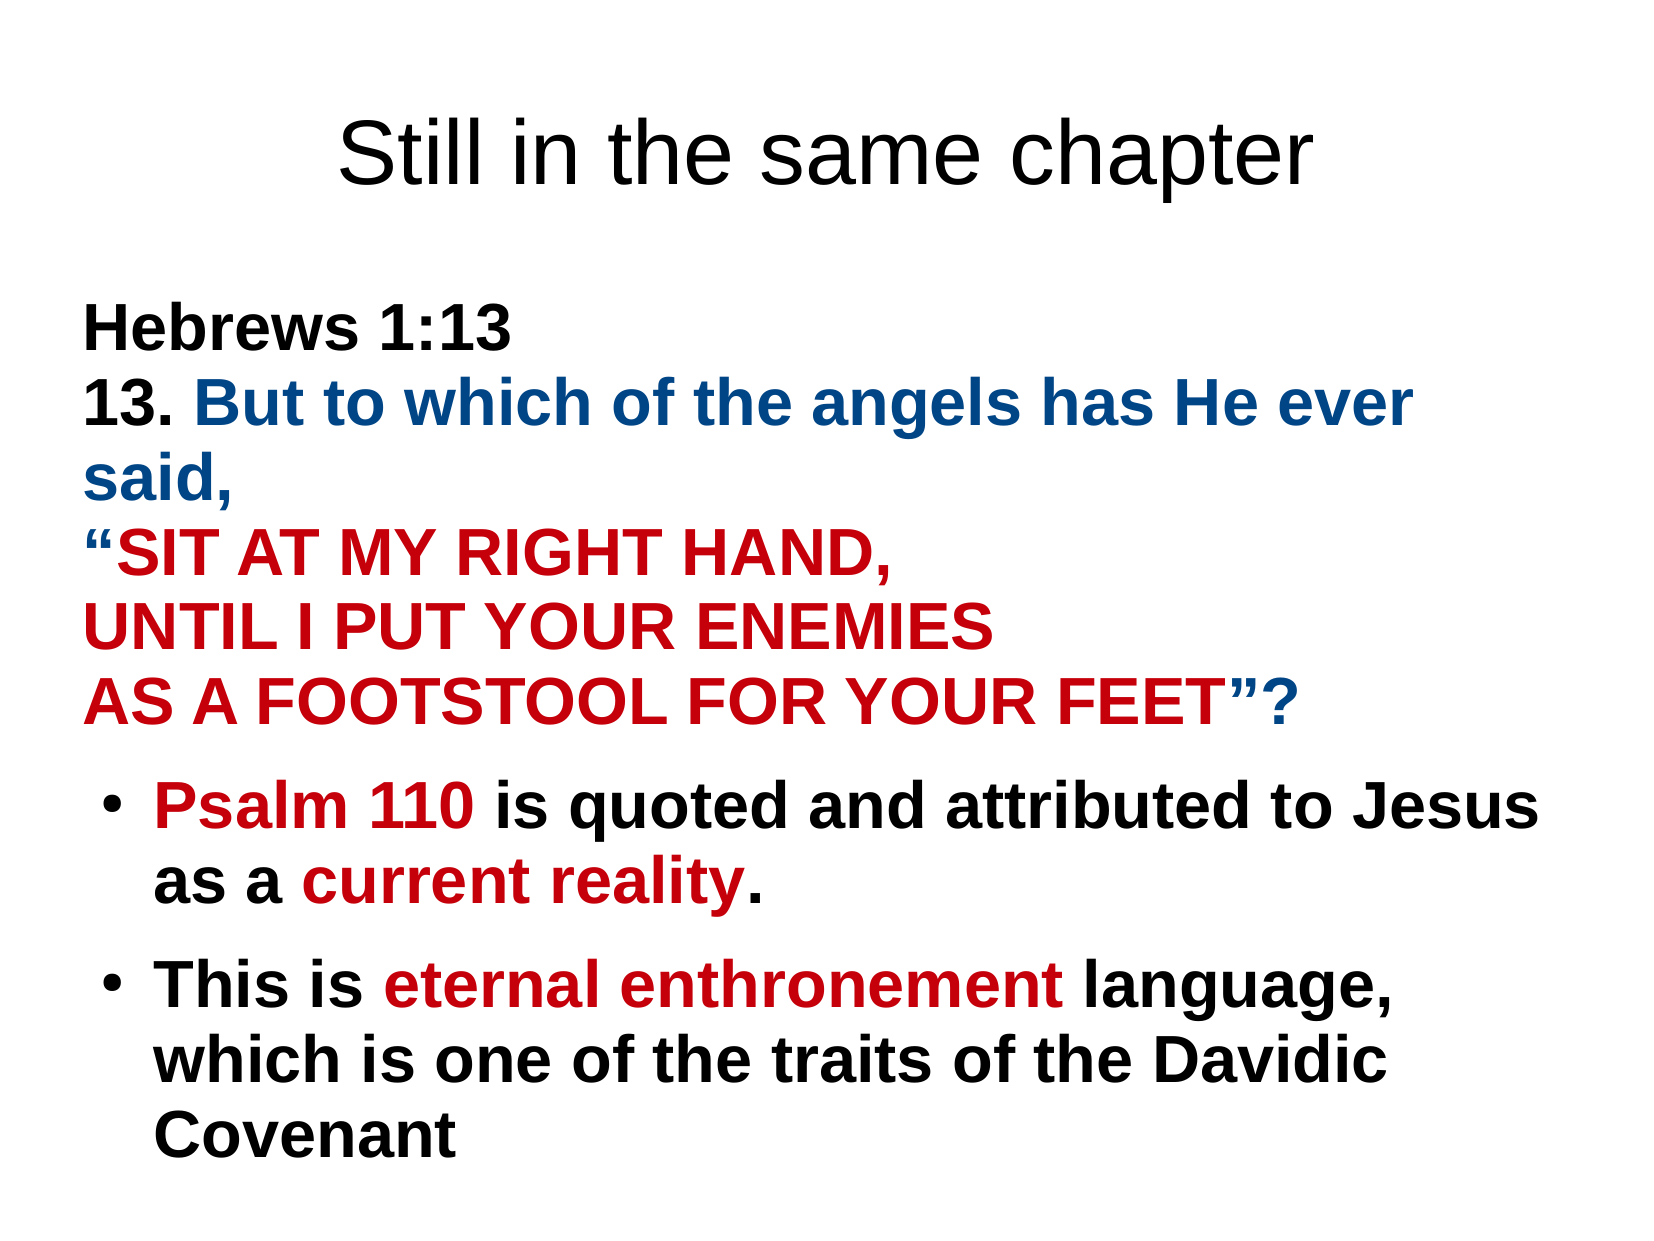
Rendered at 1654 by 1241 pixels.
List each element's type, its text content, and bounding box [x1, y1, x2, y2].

list Hebrews 1:13 13. But to which of the angels has He ever said, “SIT AT MY RIGHT HAND, UNTIL I PUT YOUR ENEMIES AS A FOOTSTOOL FOR YOUR FEET”? Psalm 110 is quoted and attributed to Jesus as a current reality. This is eternal enthronement language, which is one of the traits of the Davidic Covenant [82, 290, 1571, 1172]
title Still in the same chapter [82, 49, 1571, 257]
